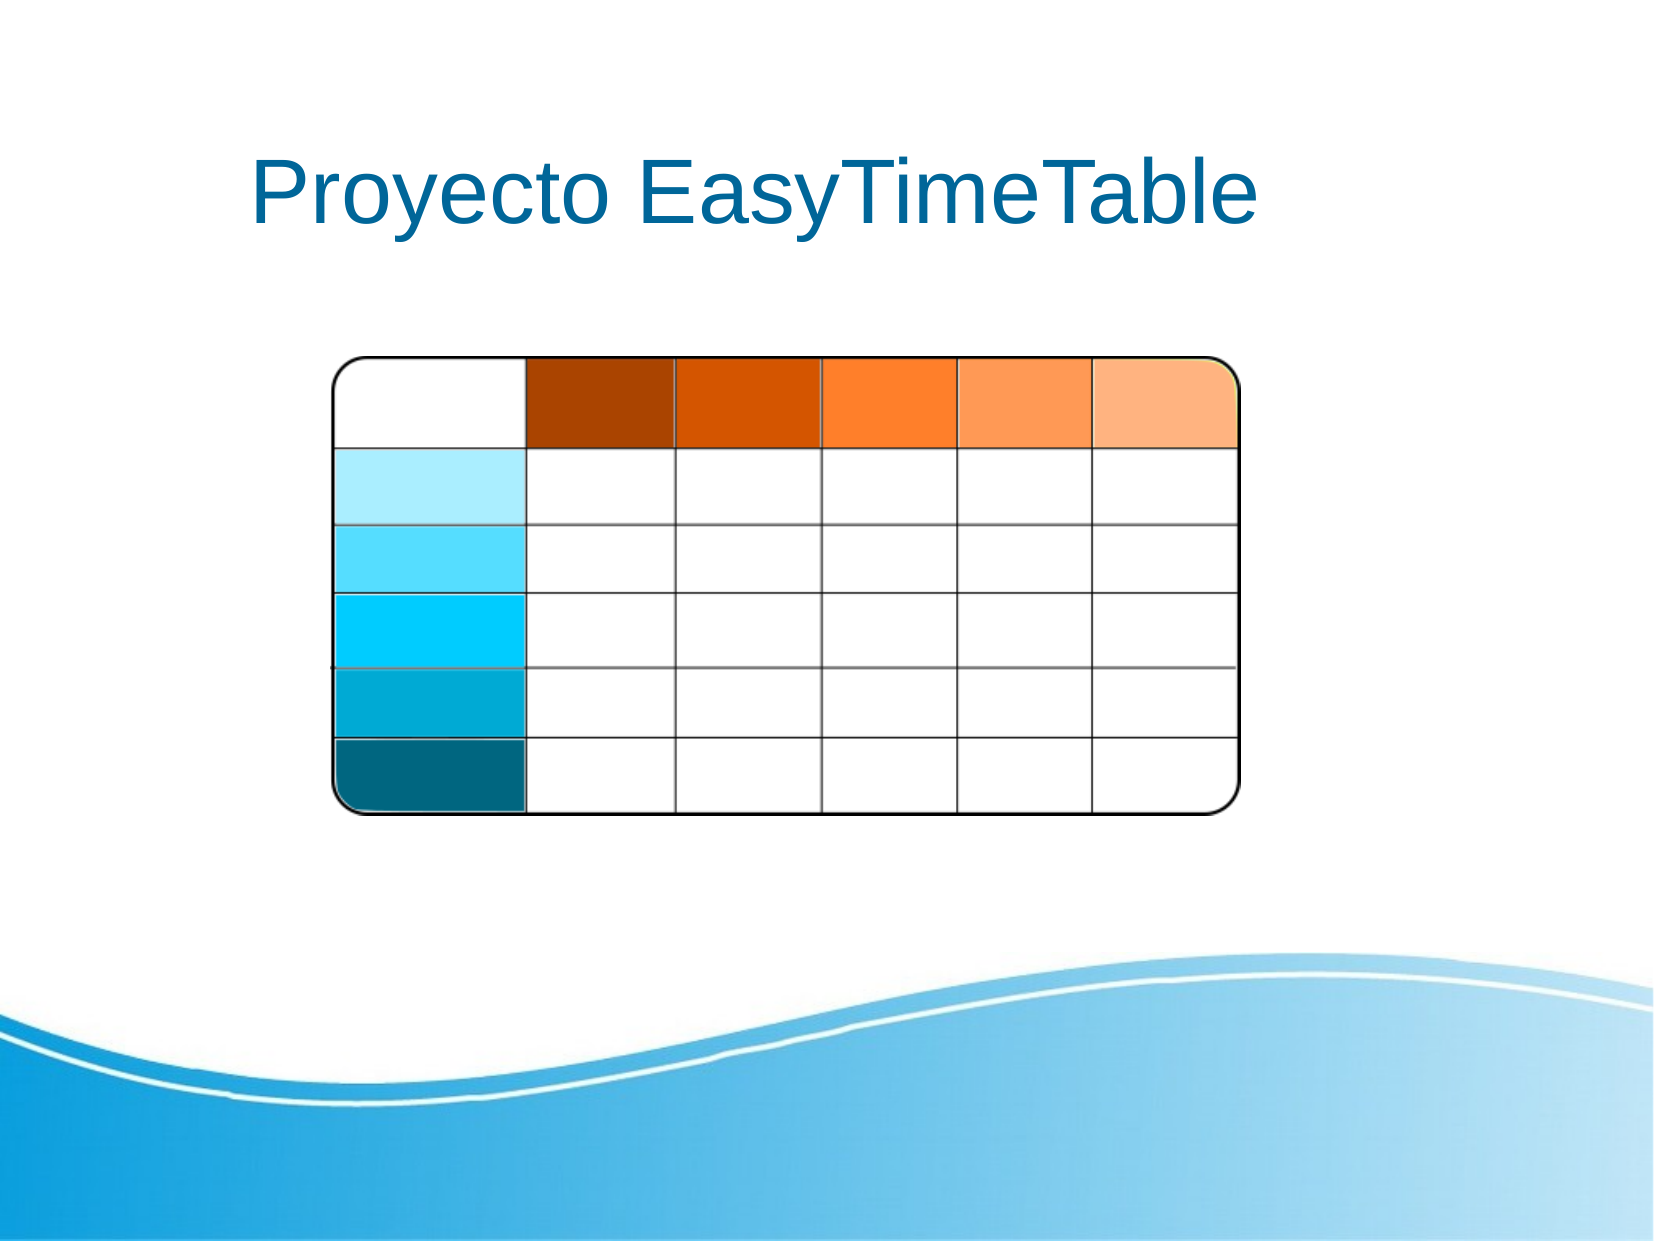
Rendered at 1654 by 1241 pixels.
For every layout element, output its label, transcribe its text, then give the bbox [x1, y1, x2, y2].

picture [0, 952, 1654, 1241]
title Proyecto EasyTimeTable [11, 88, 1501, 296]
picture [330, 356, 1241, 816]
